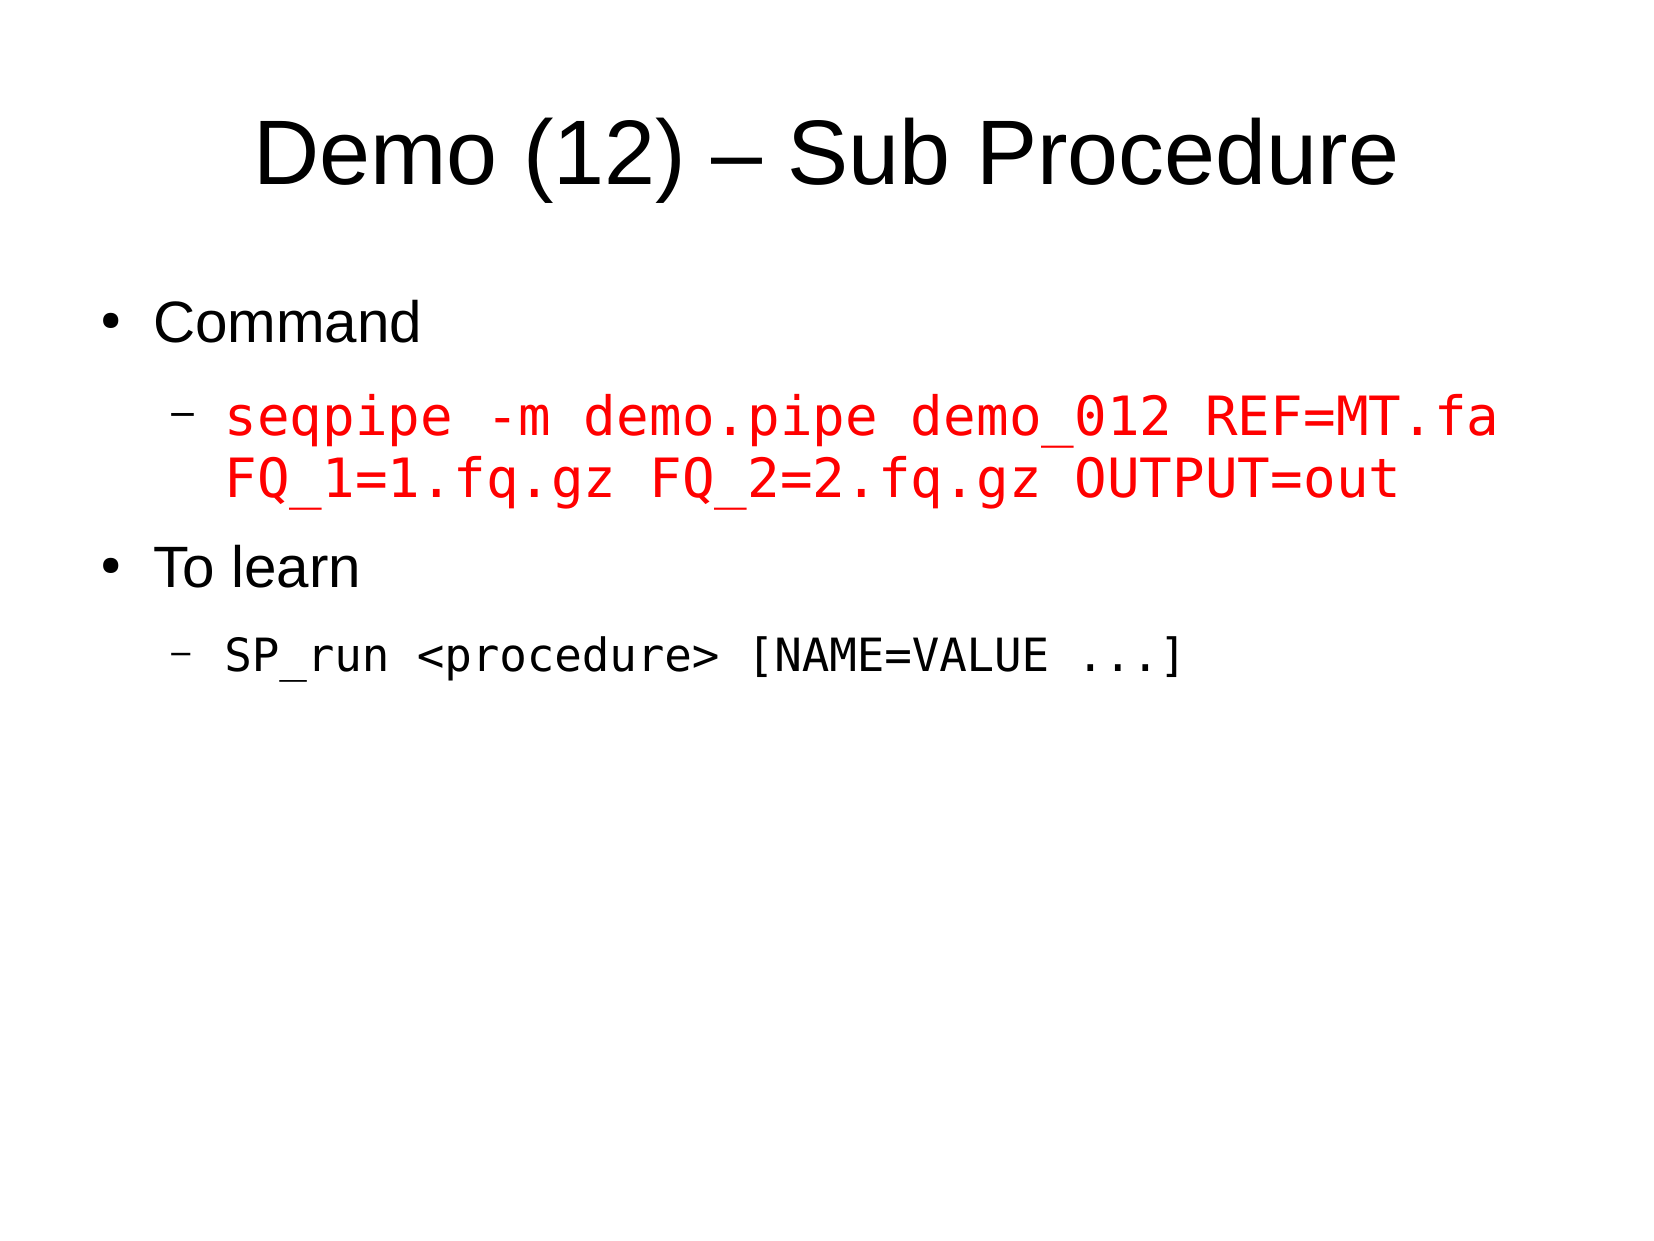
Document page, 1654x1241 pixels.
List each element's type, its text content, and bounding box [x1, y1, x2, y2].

title Demo (12) – Sub Procedure [82, 49, 1571, 257]
list Command seqpipe -m demo.pipe demo_012 REF=MT.fa FQ_1=1.fq.gz FQ_2=2.fq.gz OUTPUT=out To learn SP_run <procedure> [NAME=VALUE ...] [82, 290, 1538, 1051]
